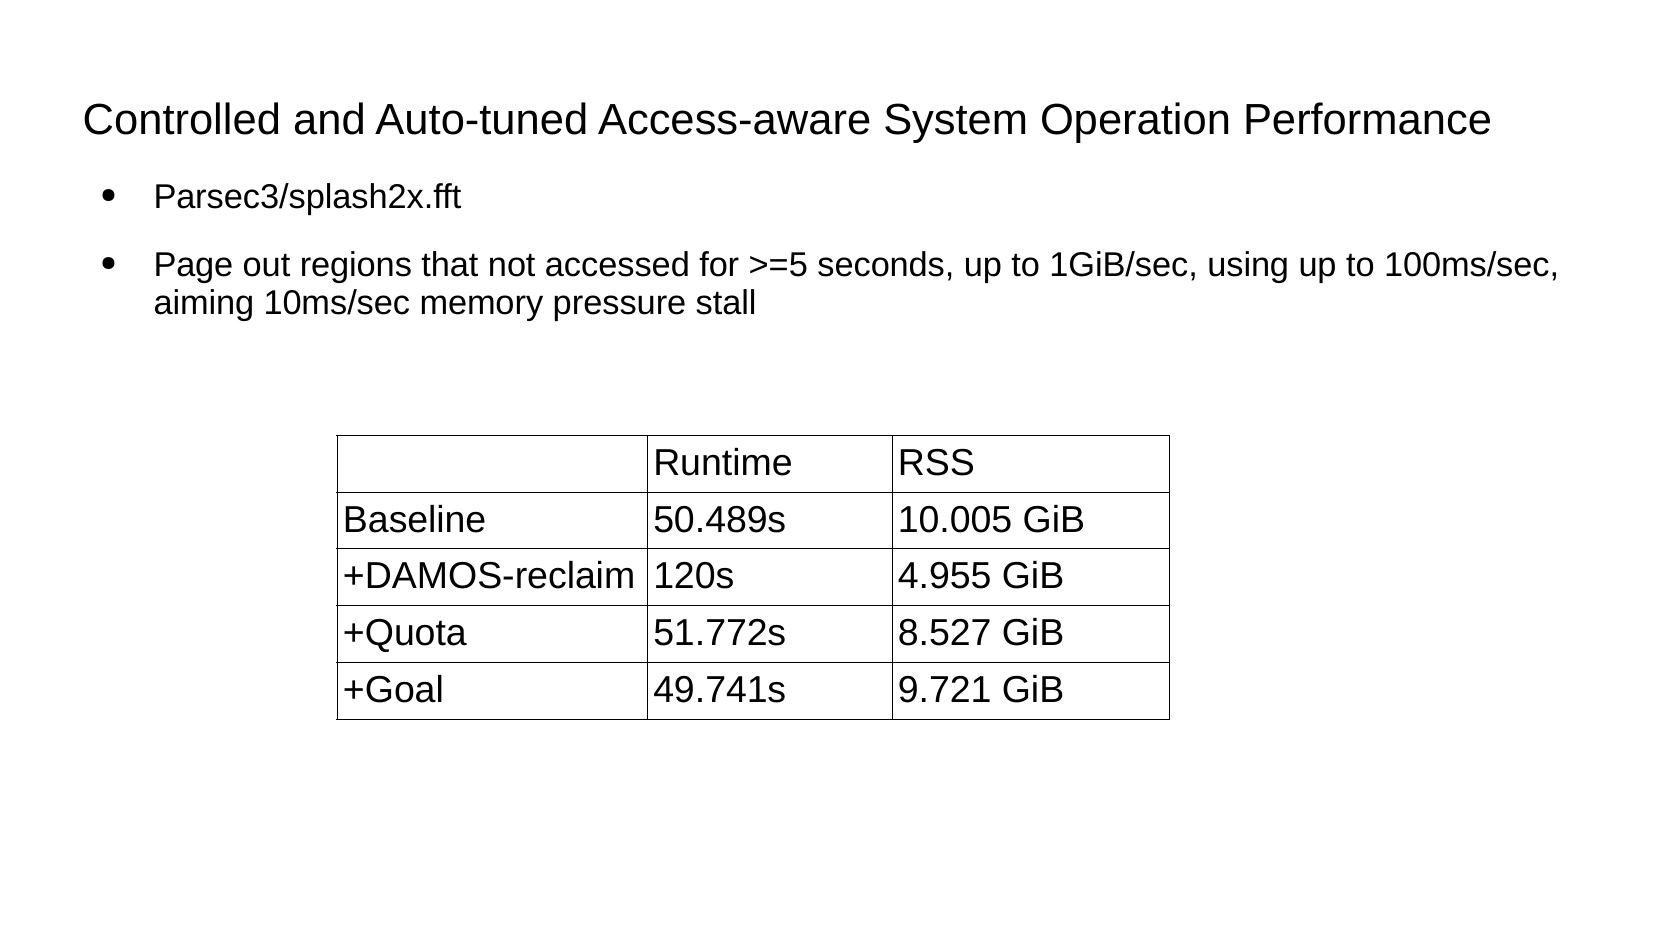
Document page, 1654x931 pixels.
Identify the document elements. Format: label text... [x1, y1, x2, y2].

list Parsec3/splash2x.fft Page out regions that not accessed for >=5 seconds, up to 1GiB/sec, using up to 100ms/sec, aiming 10ms/sec memory pressure stall [82, 177, 1571, 833]
table_cell +Quota [338, 606, 647, 662]
table_header Runtime [648, 436, 892, 492]
table_cell 50.489s [648, 493, 892, 548]
table_header [338, 436, 647, 492]
table_cell 10.005 GiB [893, 493, 1169, 548]
table_cell +DAMOS-reclaim [338, 549, 647, 605]
table_cell 9.721 GiB [893, 663, 1169, 719]
table_header RSS [893, 436, 1169, 492]
table_cell 49.741s [648, 663, 892, 719]
table_cell Baseline [338, 493, 647, 548]
title Controlled and Auto-tuned Access-aware System Operation Performance [82, 81, 1571, 157]
table_cell 120s [648, 549, 892, 605]
table_cell 51.772s [648, 606, 892, 662]
table_cell +Goal [338, 663, 647, 719]
table_cell 4.955 GiB [893, 549, 1169, 605]
table_cell 8.527 GiB [893, 606, 1169, 662]
